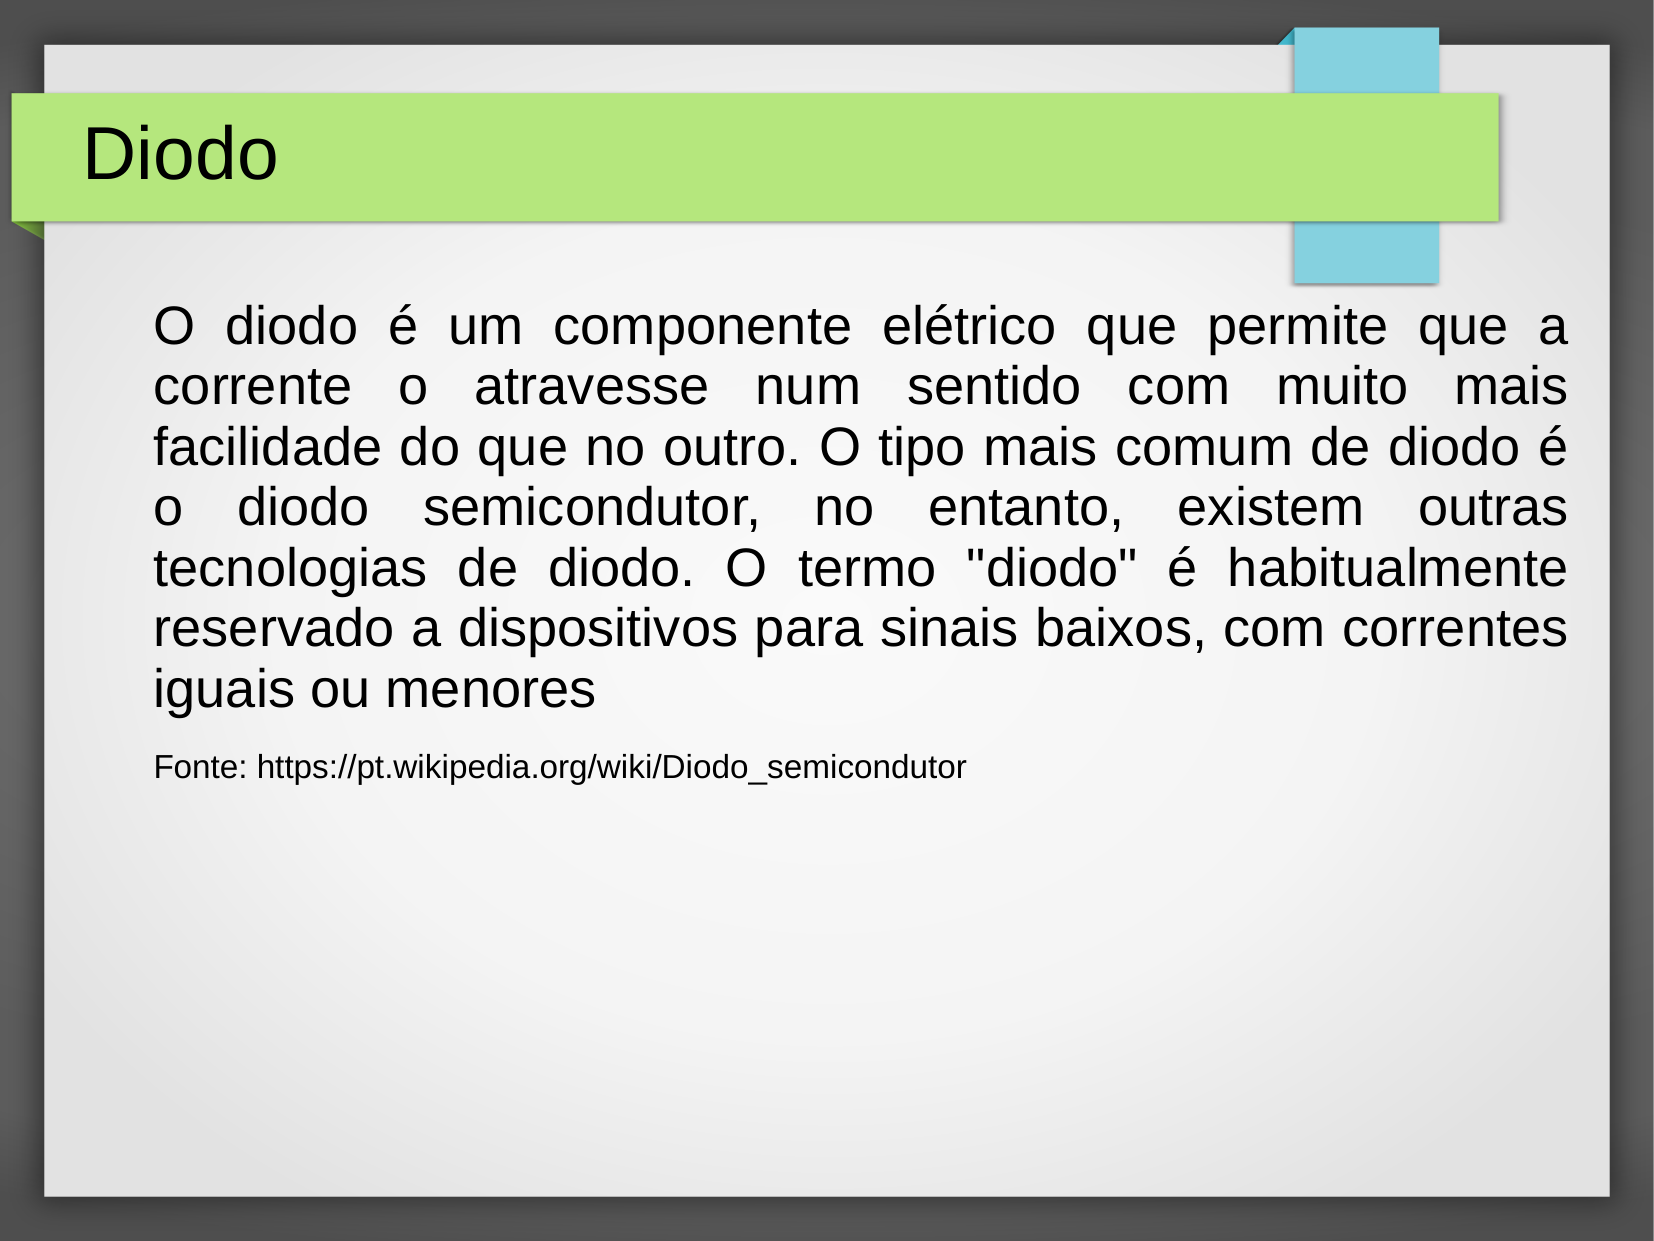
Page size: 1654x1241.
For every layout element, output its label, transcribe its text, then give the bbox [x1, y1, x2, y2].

title Diodo [82, 94, 1264, 213]
list O diodo é um componente elétrico que permite que a corrente o atravesse num sentido com muito mais facilidade do que no outro. O tipo mais comum de diodo é o diodo semicondutor, no entanto, existem outras tecnologias de diodo. O termo "diodo" é habitualmente reservado a dispositivos para sinais baixos, com correntes iguais ou menores Fonte: https://pt.wikipedia.org/wiki/Diodo_semicondutor [82, 295, 1571, 1015]
picture [0, 0, 1654, 1241]
